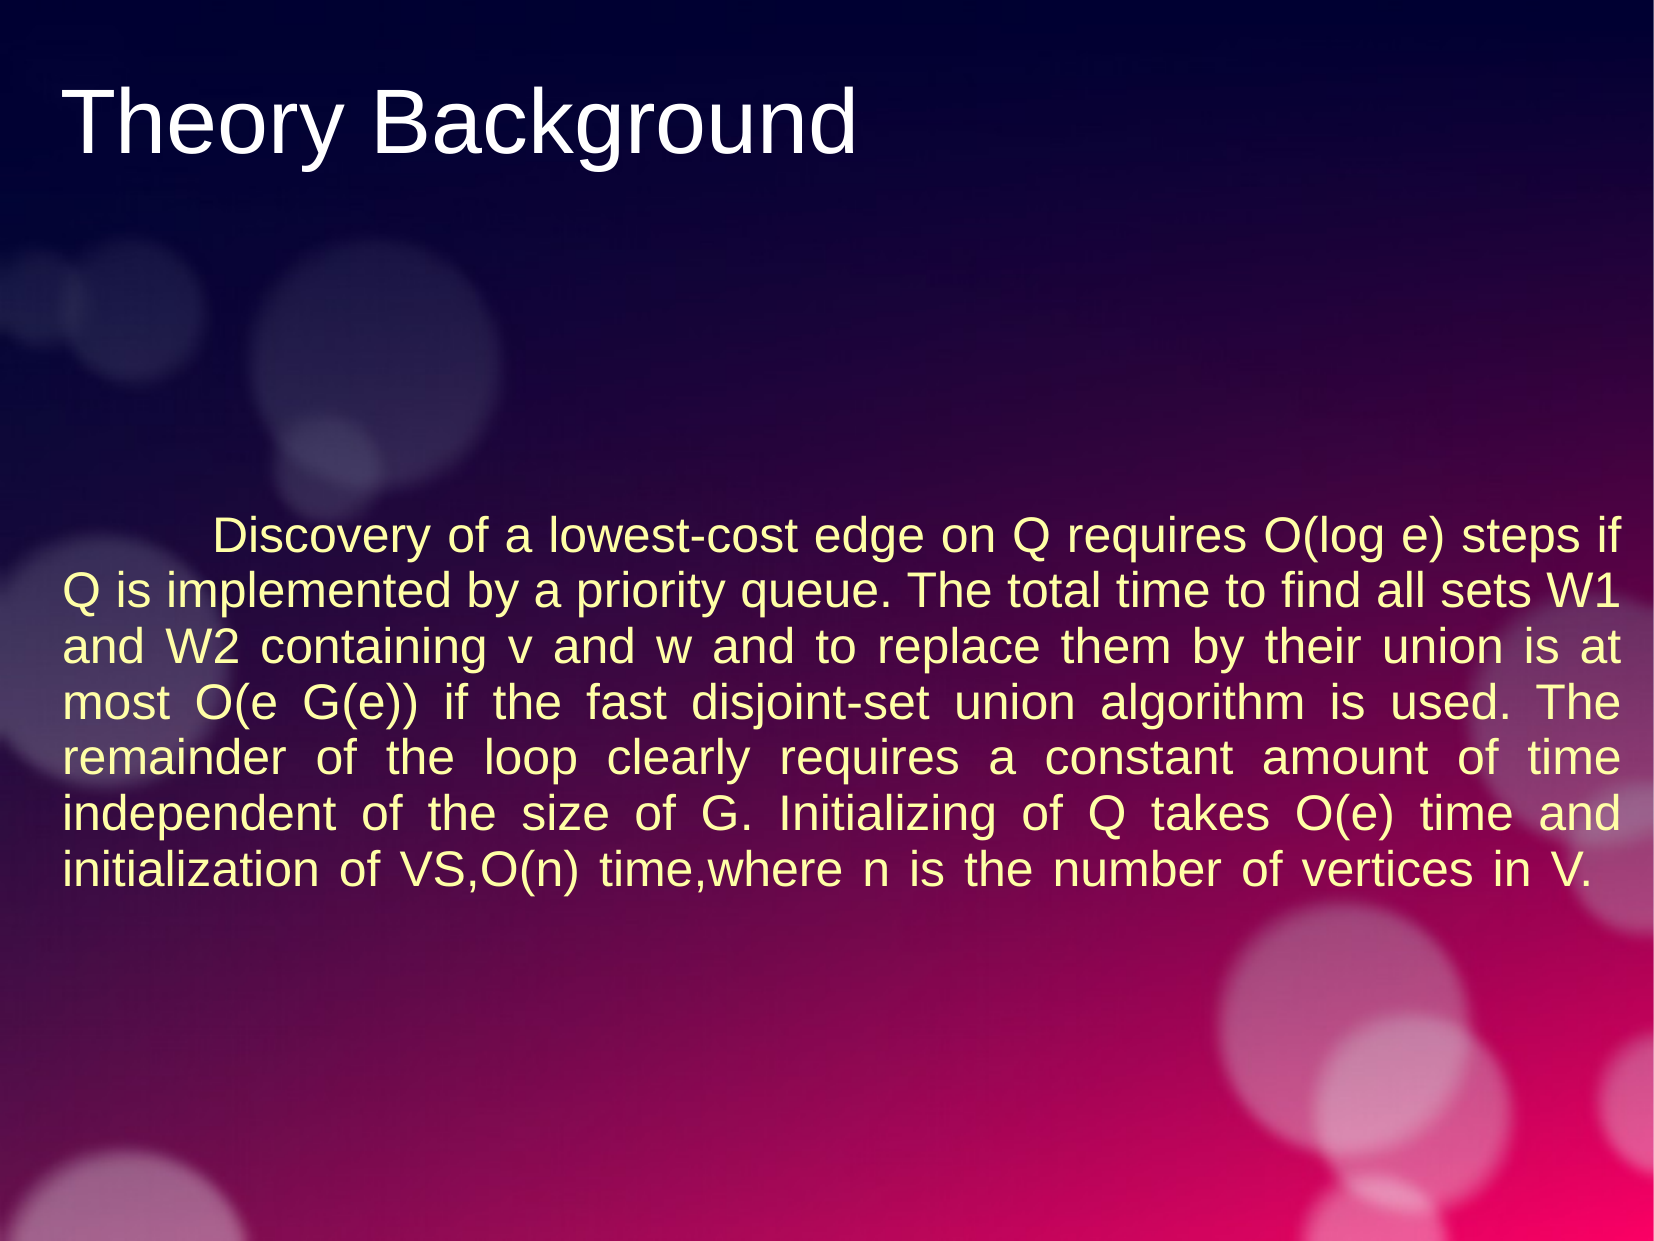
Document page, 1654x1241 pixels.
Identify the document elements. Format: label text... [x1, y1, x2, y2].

text_box Discovery of a lowest-cost edge on Q requires O(log e) steps if Q is implemented by a priority queue. The total time to find all sets W1 and W2 containing v and w and to replace them by their union is at most O(e G(e)) if the fast disjoint-set union algorithm is used. The remainder of the loop clearly requires a constant amount of time independent of the size of G. Initializing of Q takes O(e) time and initialization of VS,O(n) time,where n is the number of vertices in V. [47, 165, 1638, 1241]
picture [0, 0, 1654, 1241]
title Theory Background [60, 17, 1549, 165]
